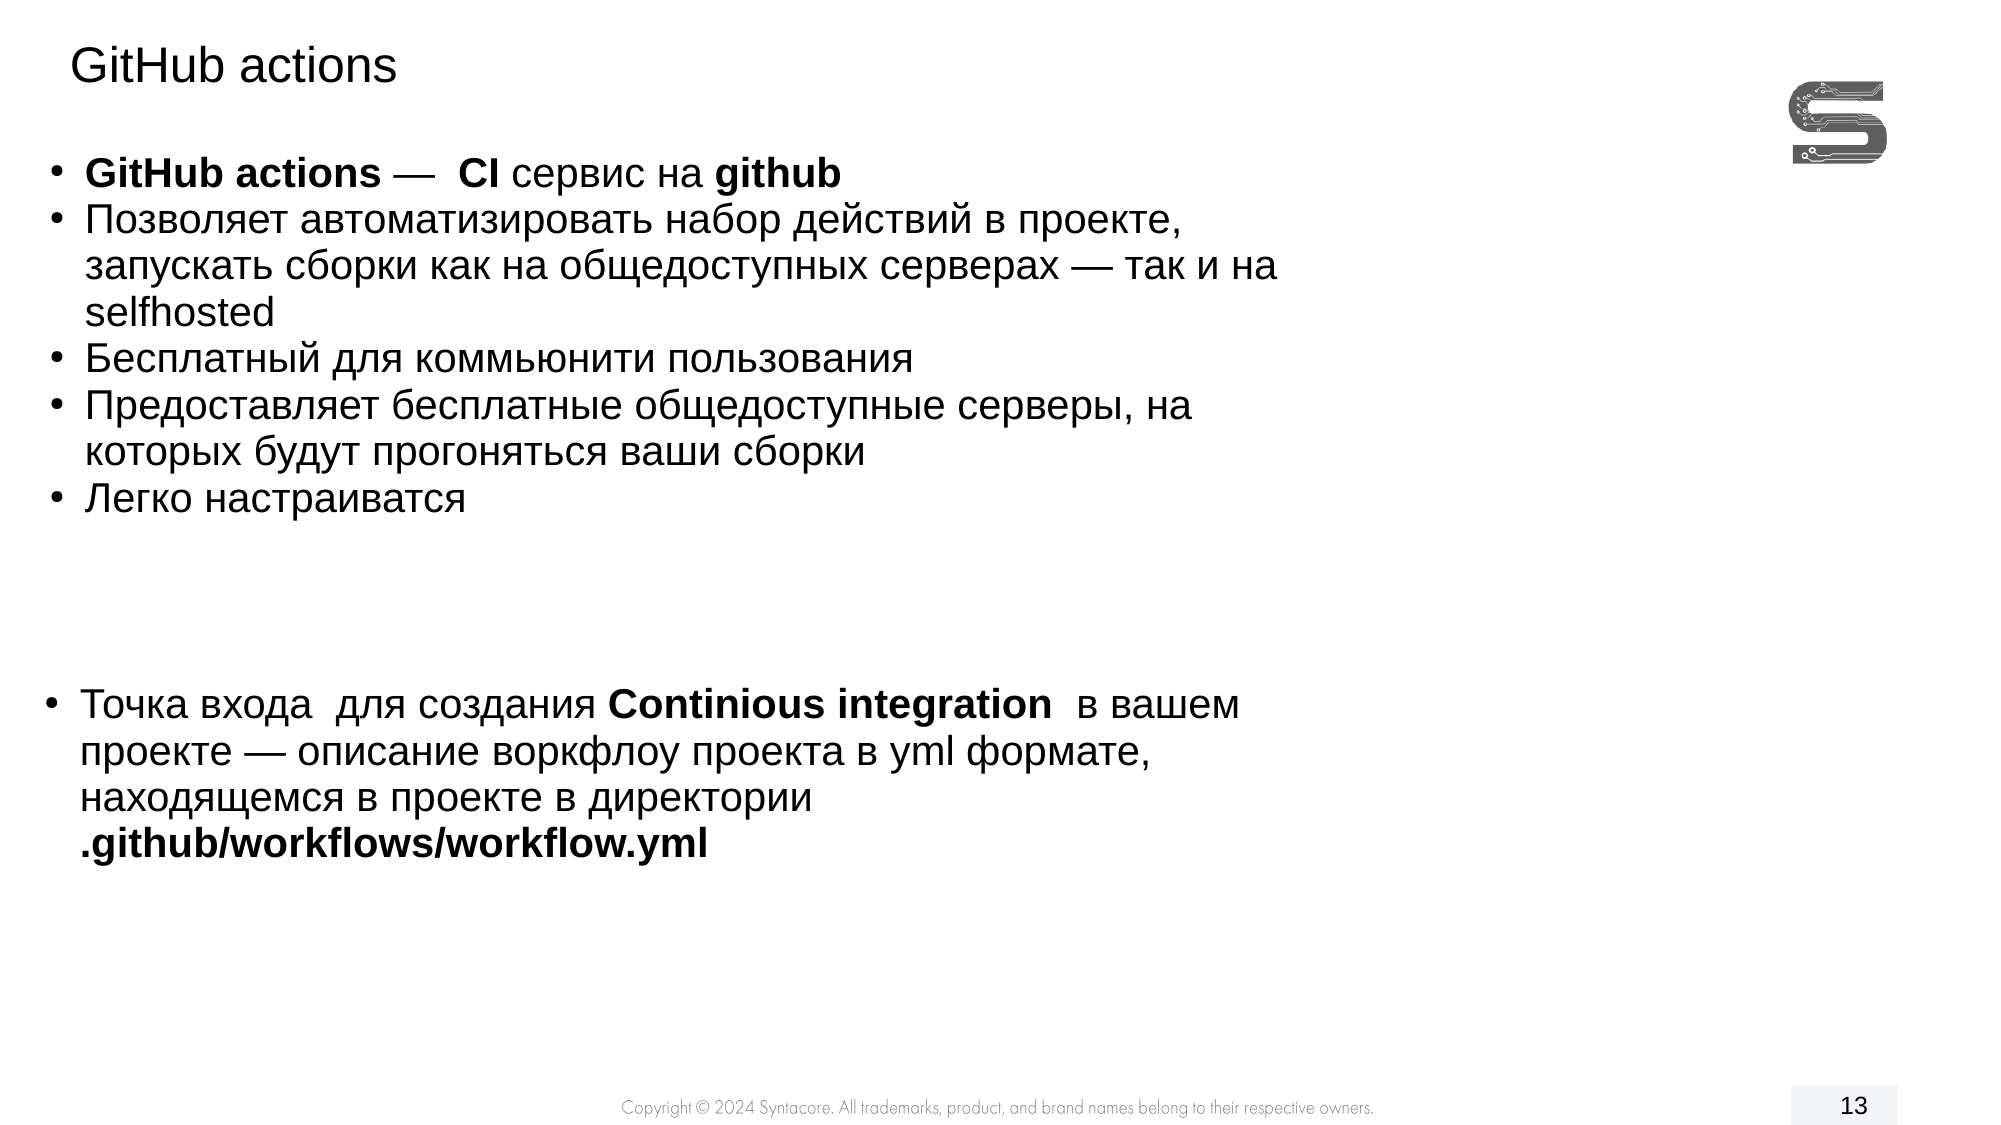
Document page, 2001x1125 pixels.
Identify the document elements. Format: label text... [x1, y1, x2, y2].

text_box GitHub actions — CI сервис на github Позволяет автоматизировать набор действий в проекте, запускать сборки как на общедоступных серверах — так и на selfhosted Бесплатный для коммьюнити пользования Предоставляет бесплатные общедоступные серверы, на которых будут прогоняться ваши сборки Легко настраиватся [34, 141, 1359, 622]
text_box <number> [1825, 1084, 1969, 1125]
picture [621, 1094, 1381, 1119]
picture [1788, 81, 1887, 164]
text_box Точка входа для создания Continious integration в вашем проекте — описание воркфлоу проекта в yml формате, находящемся в проекте в директории .github/workflows/workflow.yml [29, 673, 1329, 1004]
text_box GitHub actions [0, 29, 468, 101]
